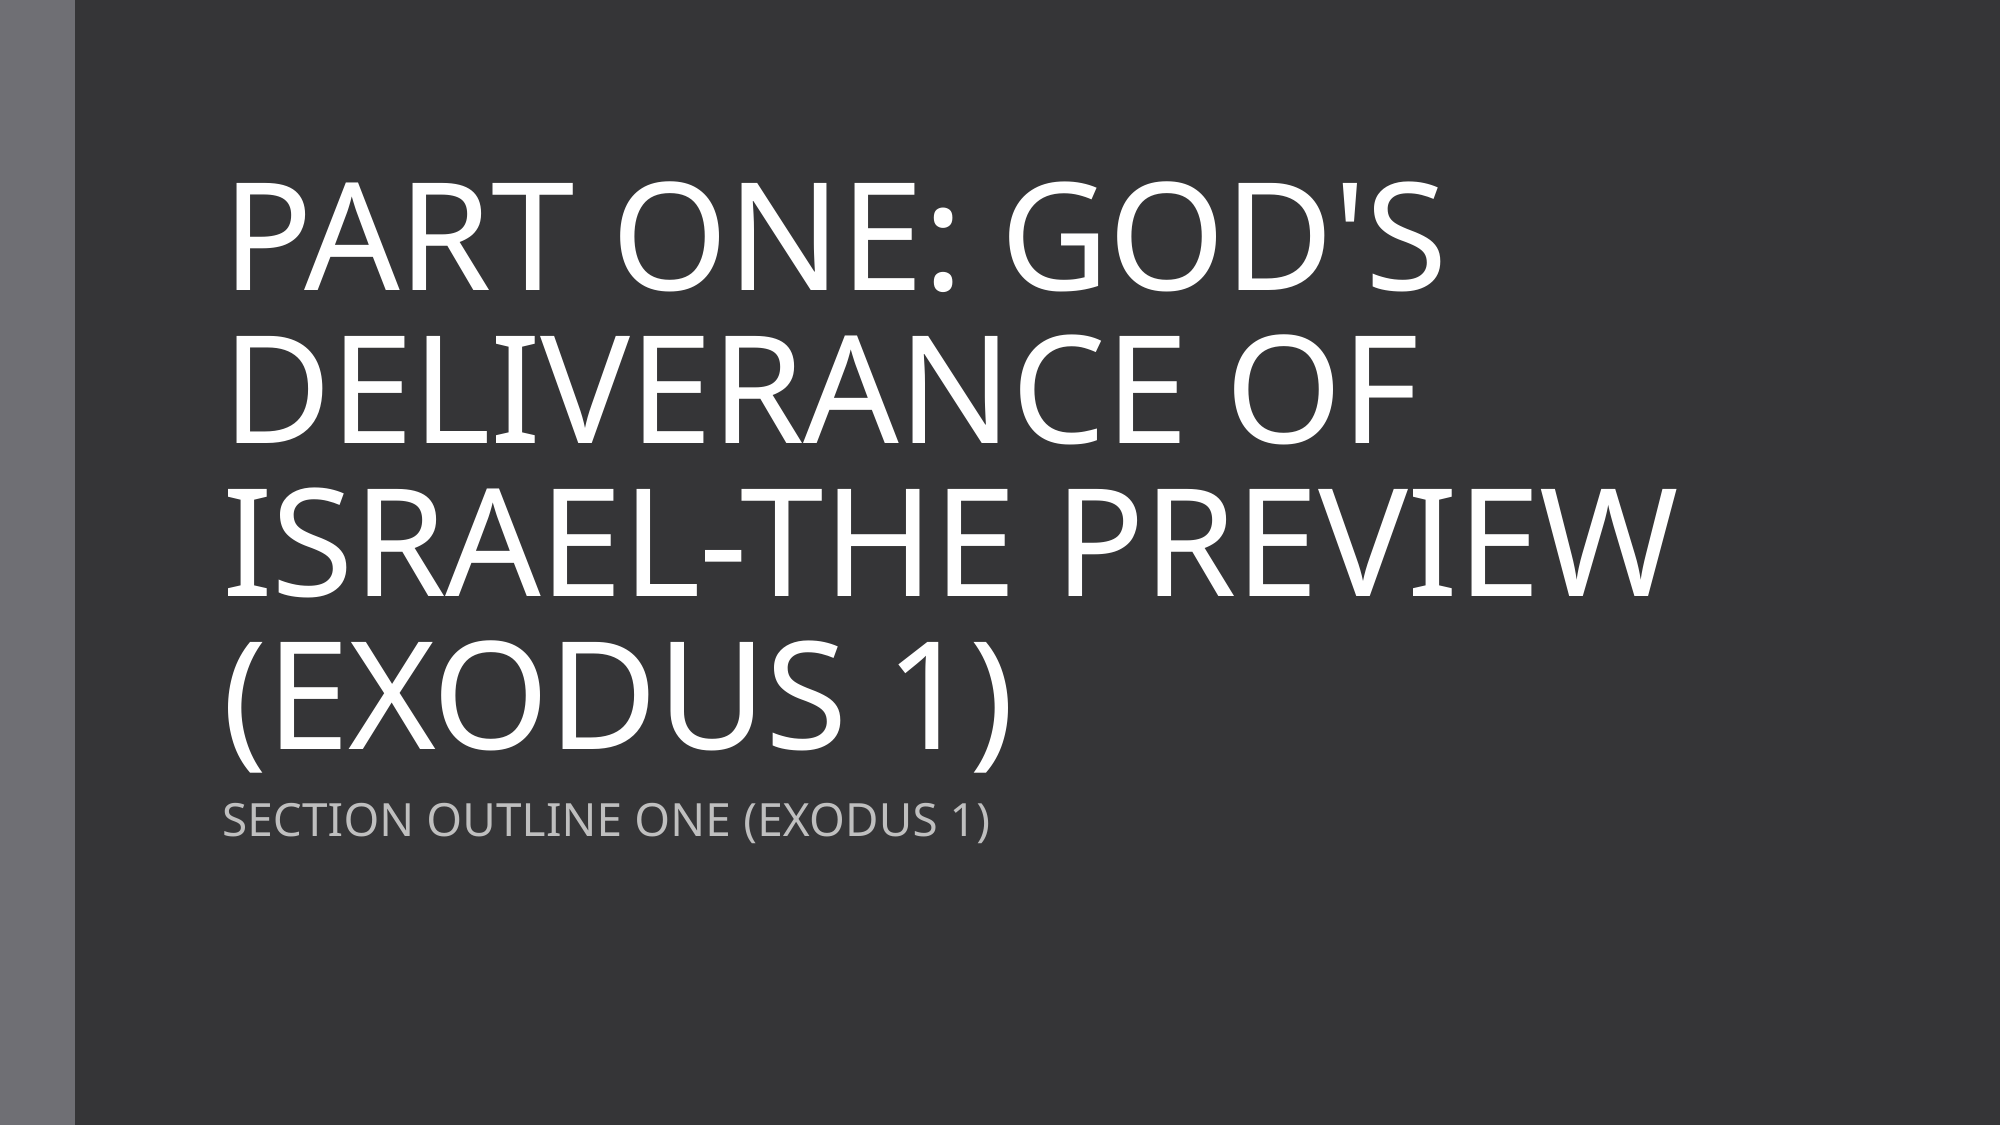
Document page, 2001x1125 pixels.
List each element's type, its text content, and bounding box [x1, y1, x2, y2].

title PART ONE: GOD'S DELIVERANCE OF ISRAEL-THE PREVIEW (EXODUS 1) [206, 124, 1752, 787]
subtitle SECTION OUTLINE ONE (EXODUS 1) [206, 787, 1752, 1066]
